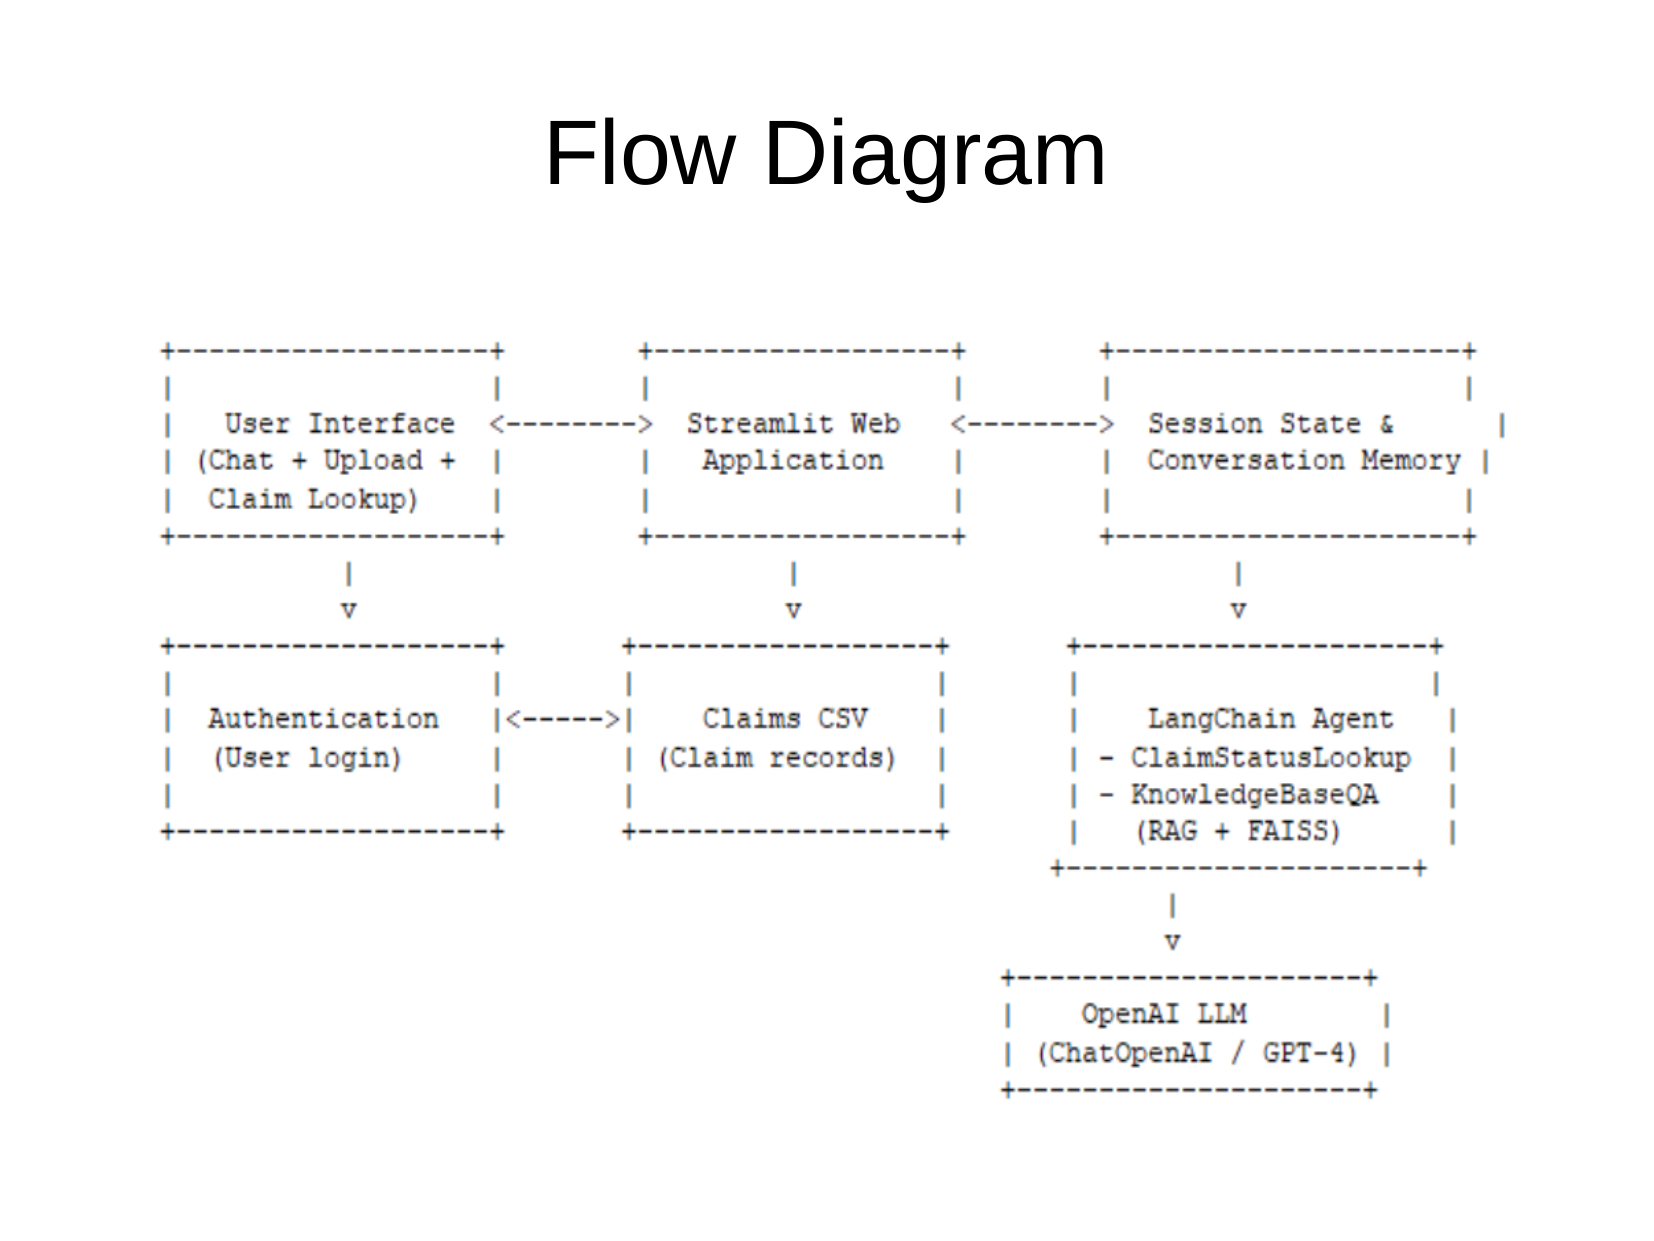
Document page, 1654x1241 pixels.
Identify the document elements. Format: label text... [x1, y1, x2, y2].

picture [105, 314, 1546, 1126]
title Flow Diagram [82, 49, 1571, 257]
